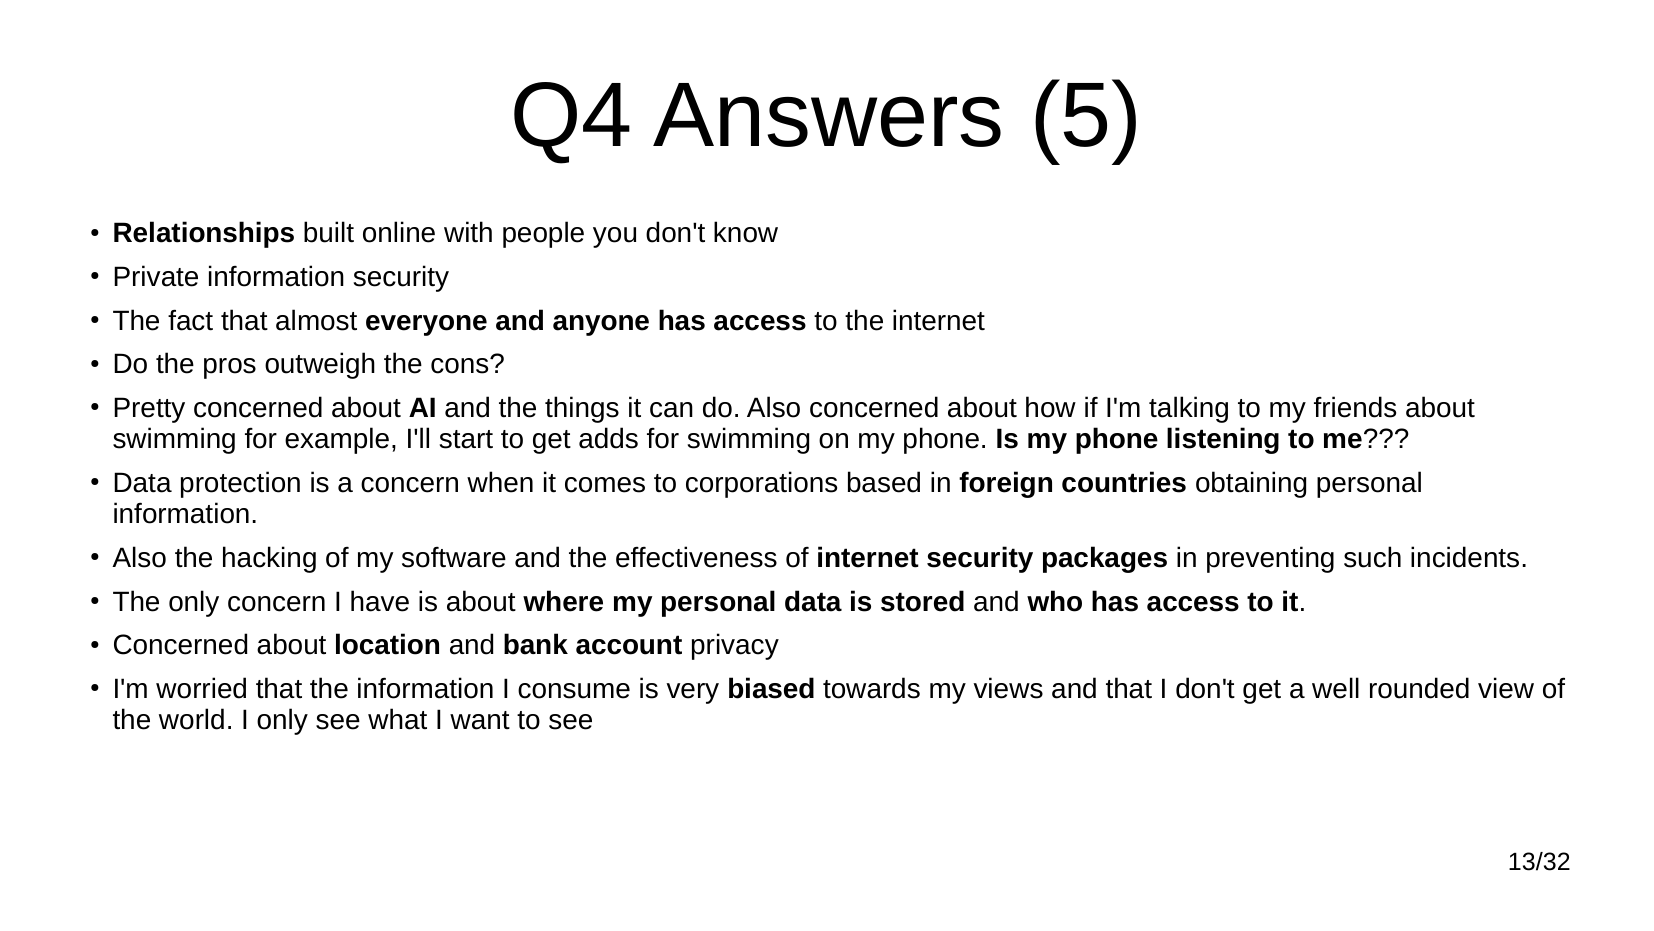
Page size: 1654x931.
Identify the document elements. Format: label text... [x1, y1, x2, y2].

title Q4 Answers (5) [82, 37, 1571, 193]
list Relationships built online with people you don't know Private information security The fact that almost everyone and anyone has access to the internet Do the pros outweigh the cons? Pretty concerned about AI and the things it can do. Also concerned about how if I'm talking to my friends about swimming for example, I'll start to get adds for swimming on my phone. Is my phone listening to me??? Data protection is a concern when it comes to corporations based in foreign countries obtaining personal information. Also the hacking of my software and the effectiveness of internet security packages in preventing such incidents. The only concern I have is about where my personal data is stored and who has access to it. Concerned about location and bank account privacy I'm worried that the information I consume is very biased towards my views and that I don't get a well rounded view of the world. I only see what I want to see [82, 217, 1571, 758]
